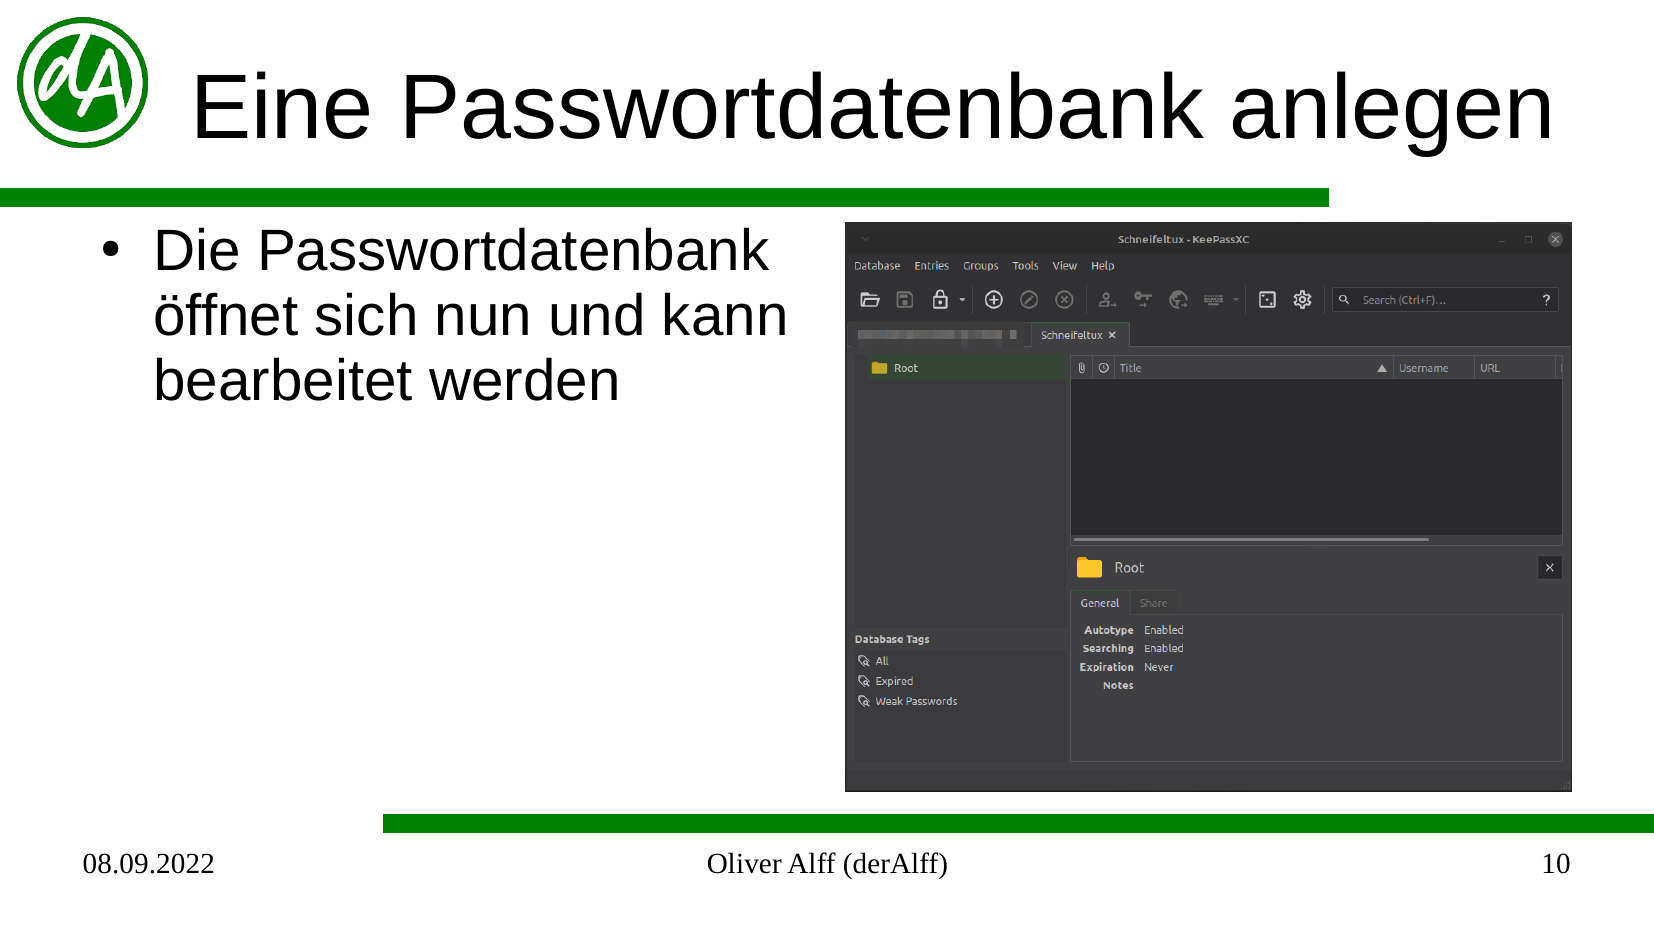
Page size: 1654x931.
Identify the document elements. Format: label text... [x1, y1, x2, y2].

picture [845, 222, 1572, 792]
picture [17, 17, 148, 148]
list Die Passwortdatenbank öffnet sich nun und kann bearbeitet werden [82, 217, 809, 798]
title Eine Passwortdatenbank anlegen [177, 37, 1571, 178]
